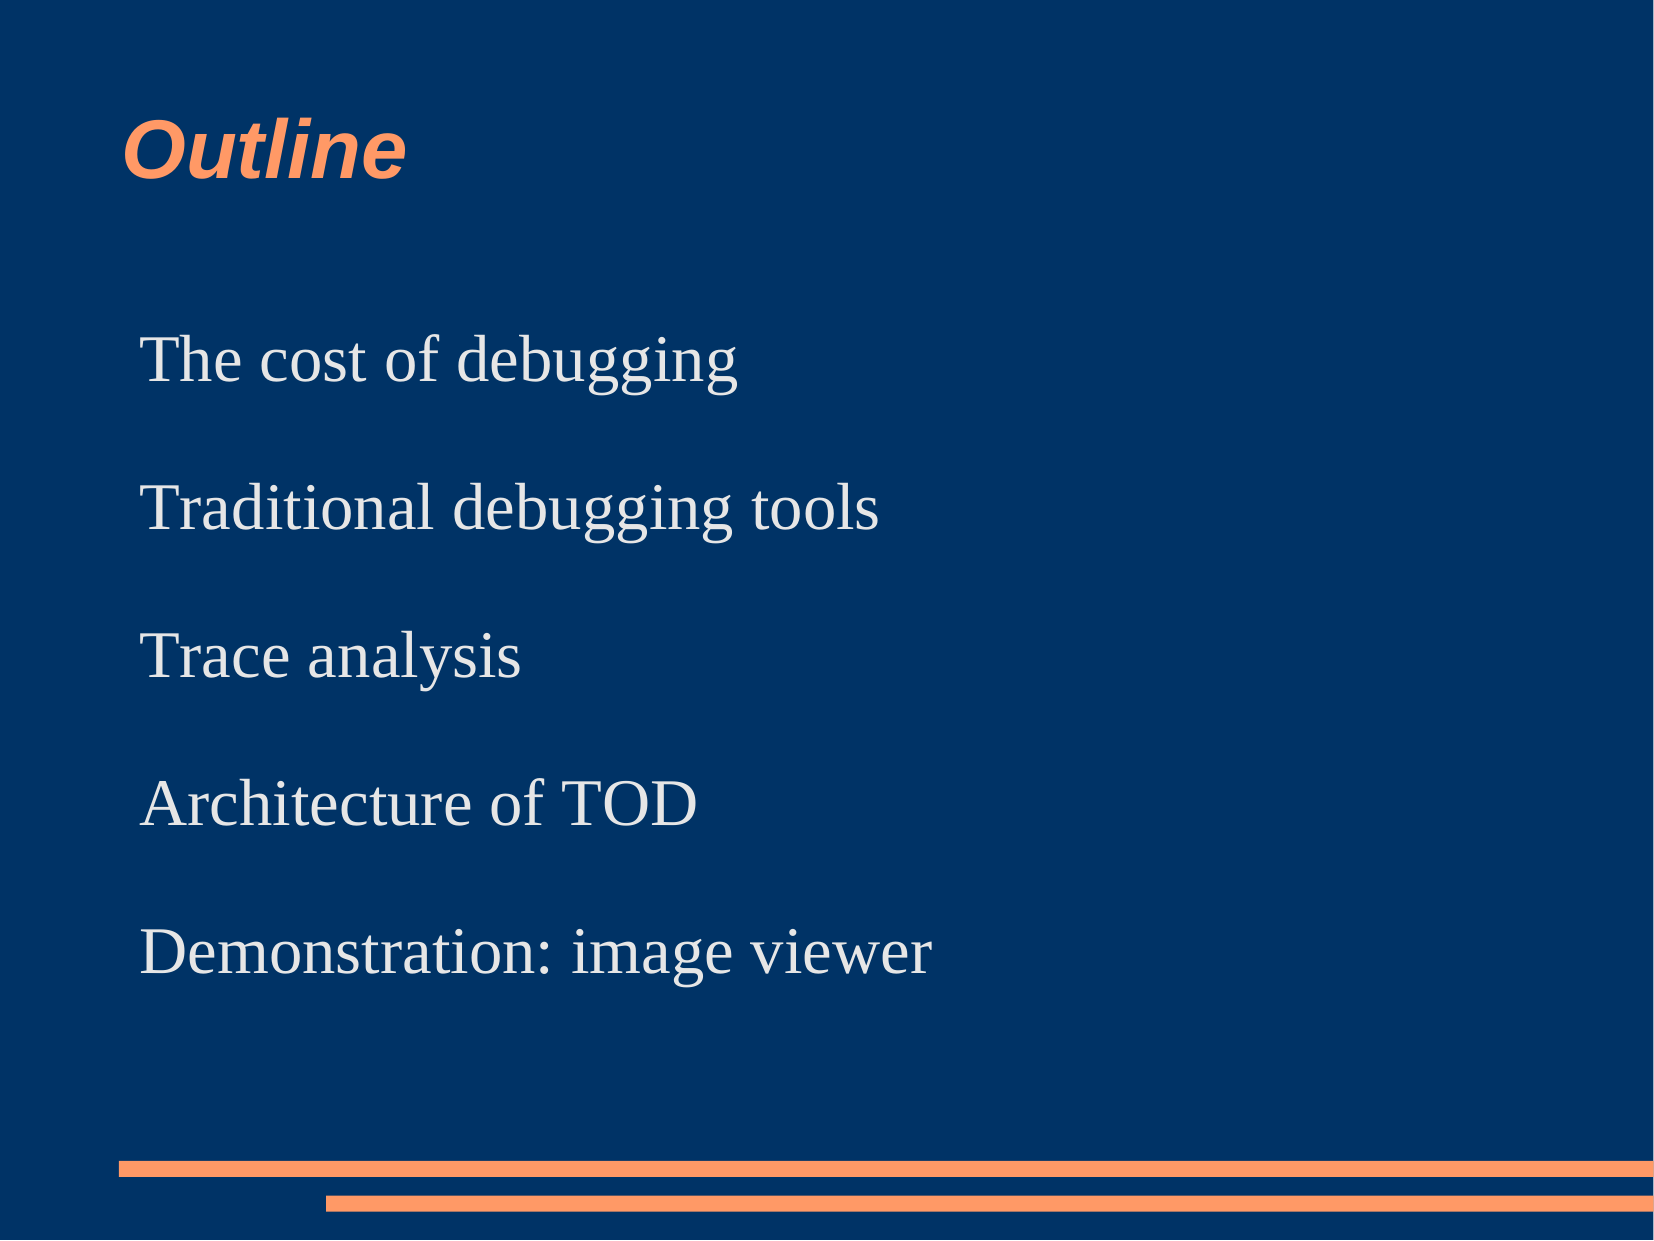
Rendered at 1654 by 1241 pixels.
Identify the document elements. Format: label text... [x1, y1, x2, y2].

list The cost of debugging Traditional debugging tools Trace analysis Architecture of TOD Demonstration: image viewer [121, 322, 1561, 1133]
title Outline [121, 46, 1534, 254]
